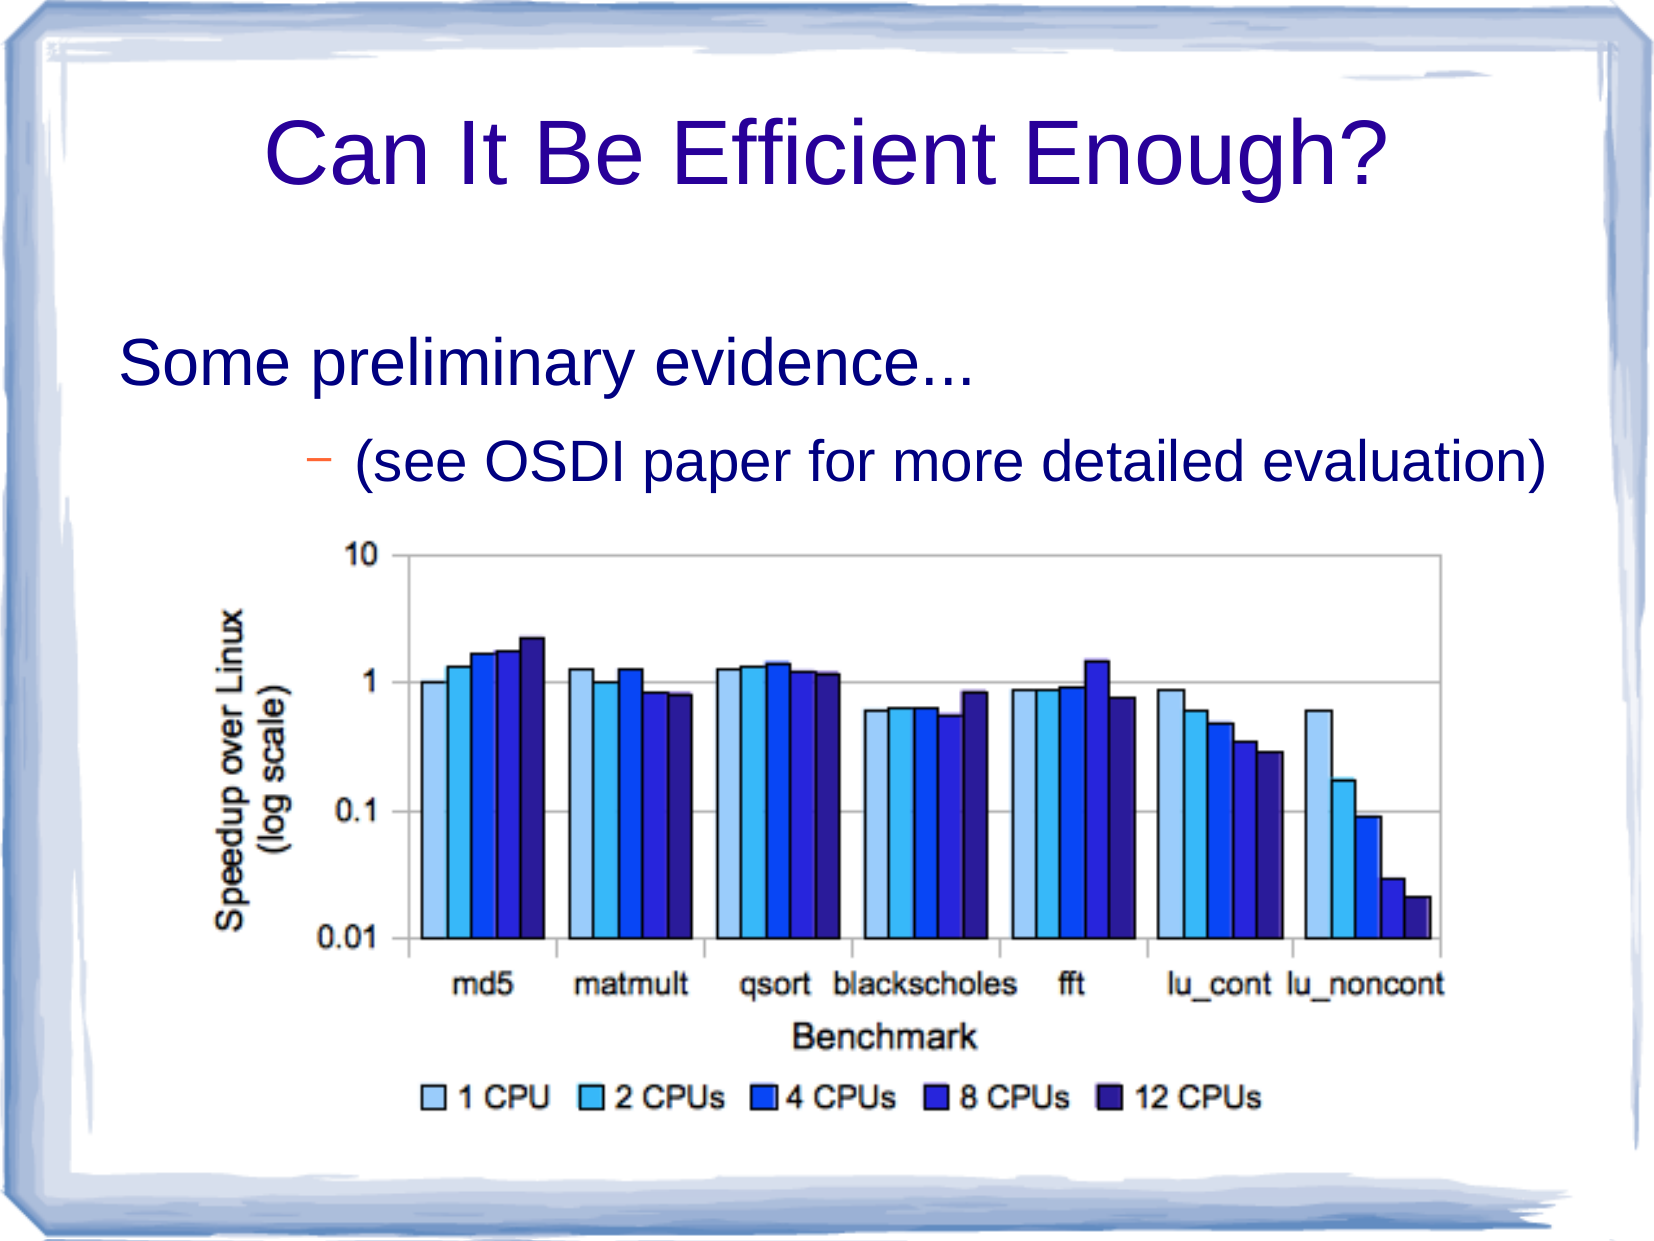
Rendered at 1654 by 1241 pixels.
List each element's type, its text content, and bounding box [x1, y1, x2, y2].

picture [0, 0, 1654, 1241]
title Can It Be Efficient Enough? [82, 56, 1571, 250]
list Some preliminary evidence... (see OSDI paper for more detailed evaluation) [118, 324, 1571, 526]
